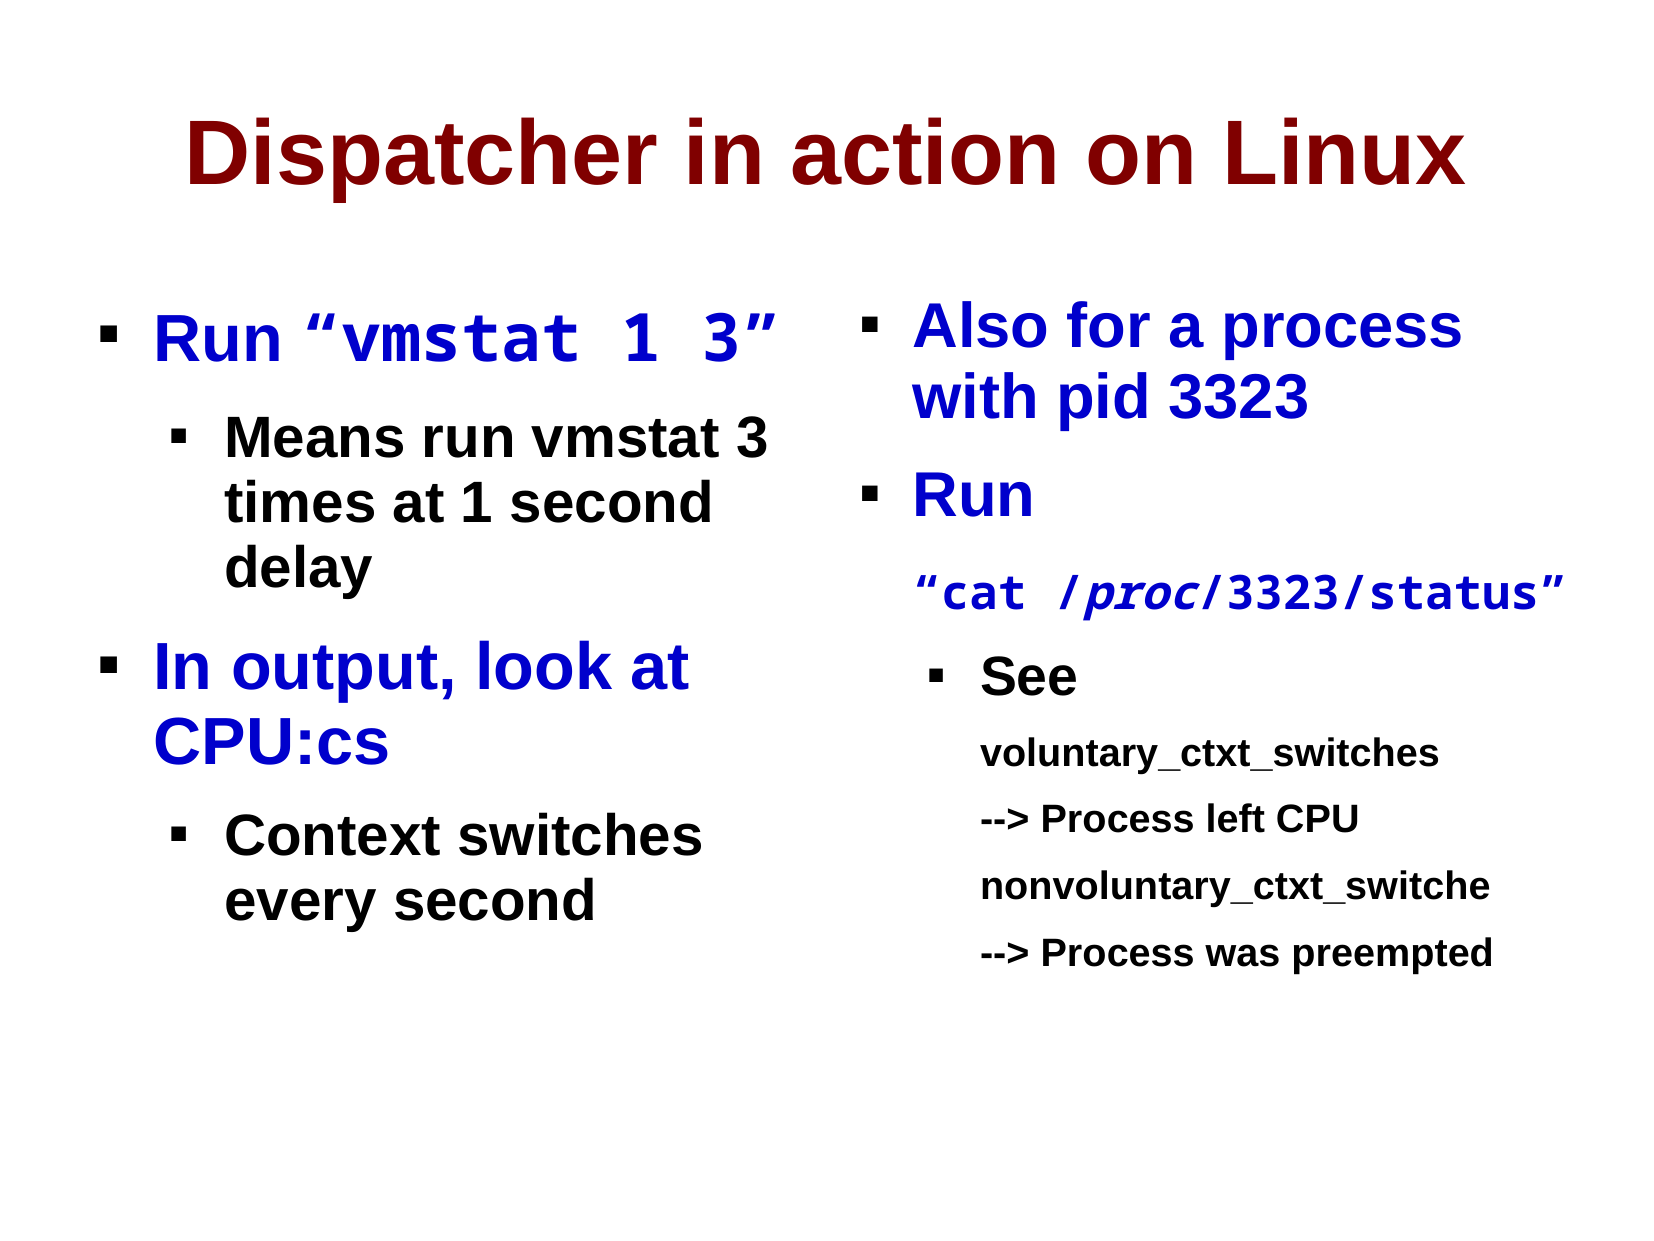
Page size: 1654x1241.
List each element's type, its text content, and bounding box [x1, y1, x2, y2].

list Run “vmstat 1 3” Means run vmstat 3 times at 1 second delay In output, look at CPU:cs Context switches every second [82, 290, 809, 1010]
list Also for a process with pid 3323 Run “cat /proc/3323/status” See voluntary_ctxt_switches --> Process left CPU nonvoluntary_ctxt_switche --> Process was preempted [845, 290, 1572, 1010]
title Dispatcher in action on Linux [82, 49, 1571, 257]
